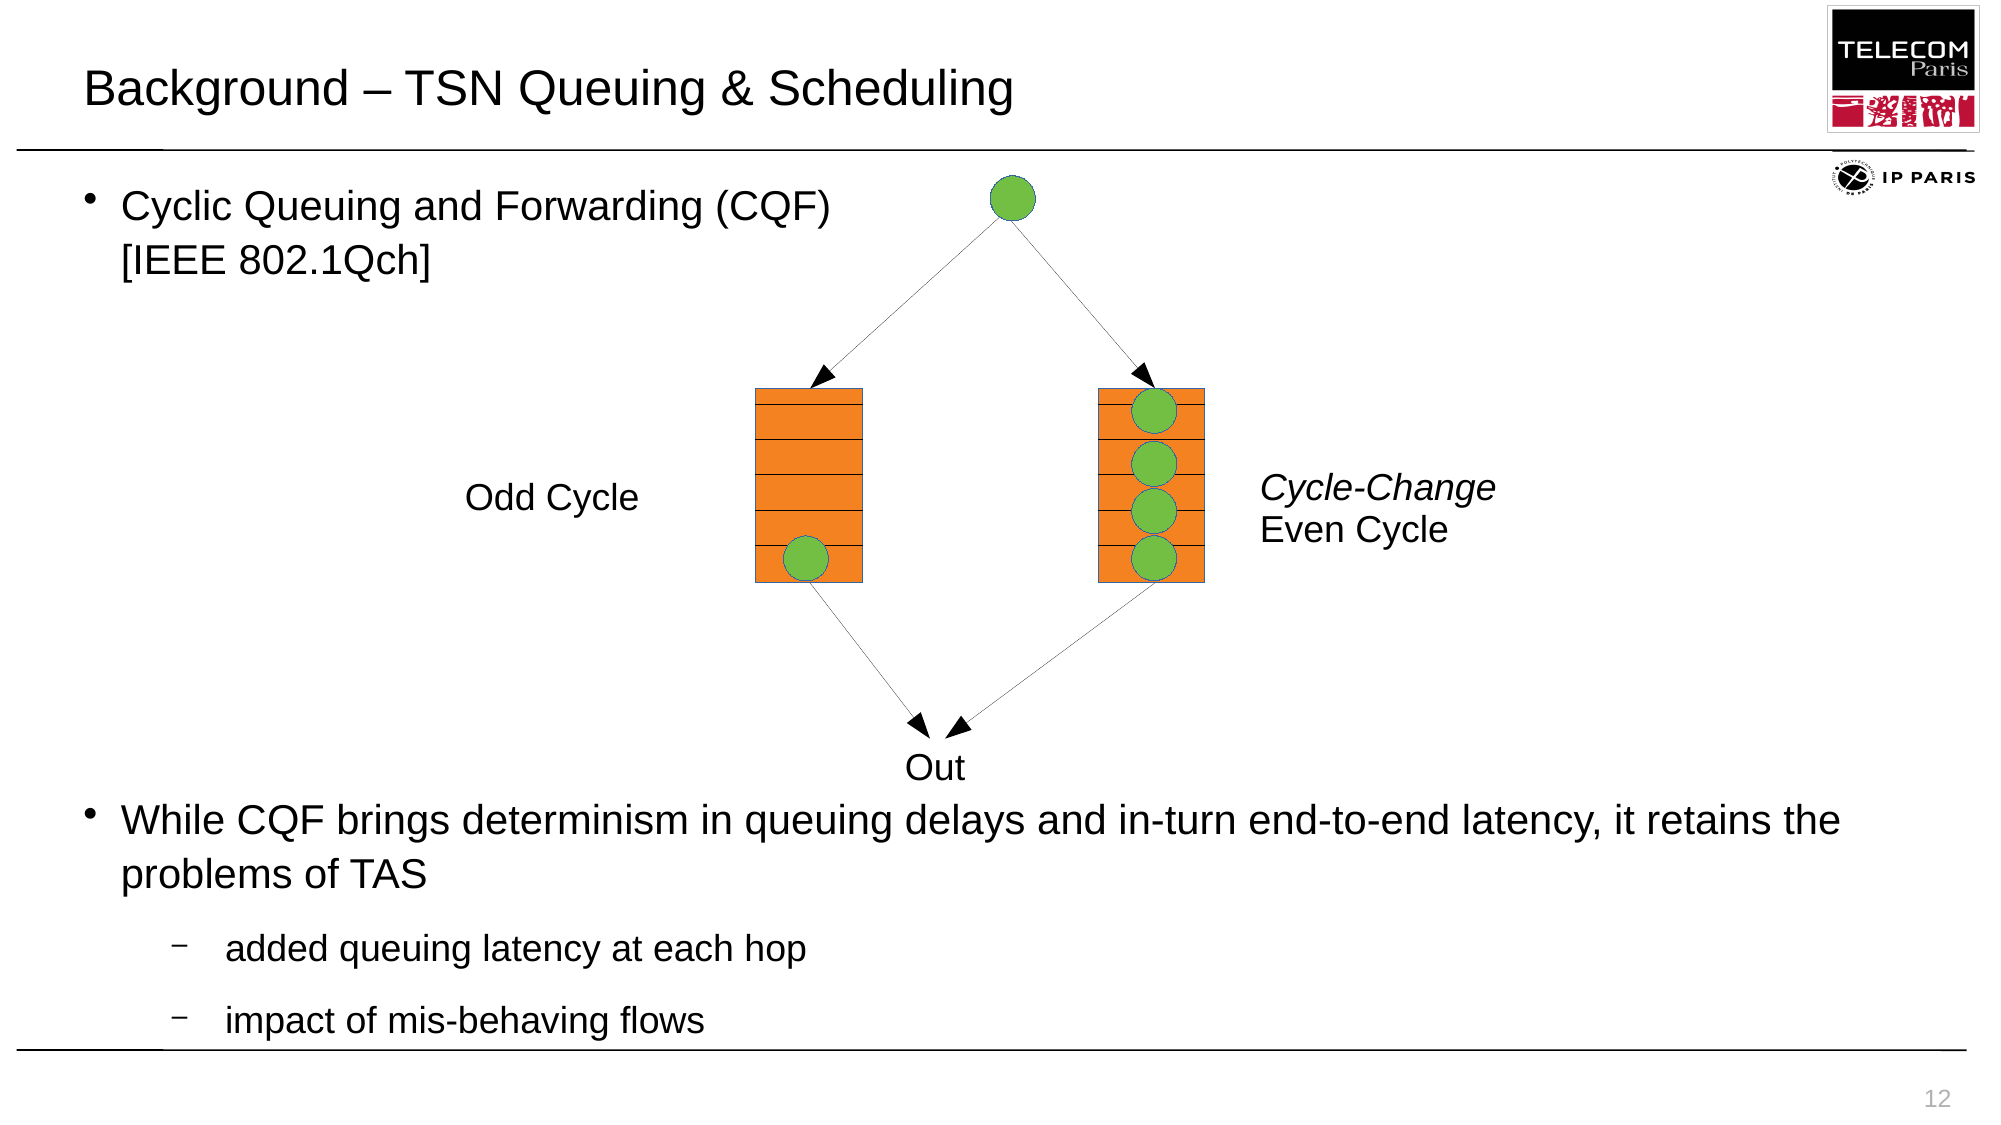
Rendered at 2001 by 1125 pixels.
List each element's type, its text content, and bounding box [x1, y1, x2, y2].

text_box [755, 475, 863, 510]
text_box [1098, 440, 1205, 583]
text_box Out [889, 739, 995, 838]
text_box [755, 388, 863, 404]
text_box Odd Cycle [450, 468, 661, 526]
title Background – TSN Queuing & Scheduling [83, 13, 1933, 153]
text_box Cycle-Change Even Cycle [1245, 459, 1546, 558]
list Cyclic Queuing and Forwarding (CQF) [IEEE 802.1Qch] While CQF brings determinism in queuing delays and in-turn end-to-end latency, it retains the problems of TAS added queuing latency at each hop impact of mis-behaving flows [83, 174, 1933, 1049]
picture [1810, 0, 2000, 207]
text_box [1098, 388, 1205, 439]
text_box [990, 175, 1036, 221]
slide_number <number> [1485, 1067, 1967, 1125]
text_box [755, 440, 863, 474]
text_box [755, 405, 863, 439]
text_box [755, 511, 863, 583]
